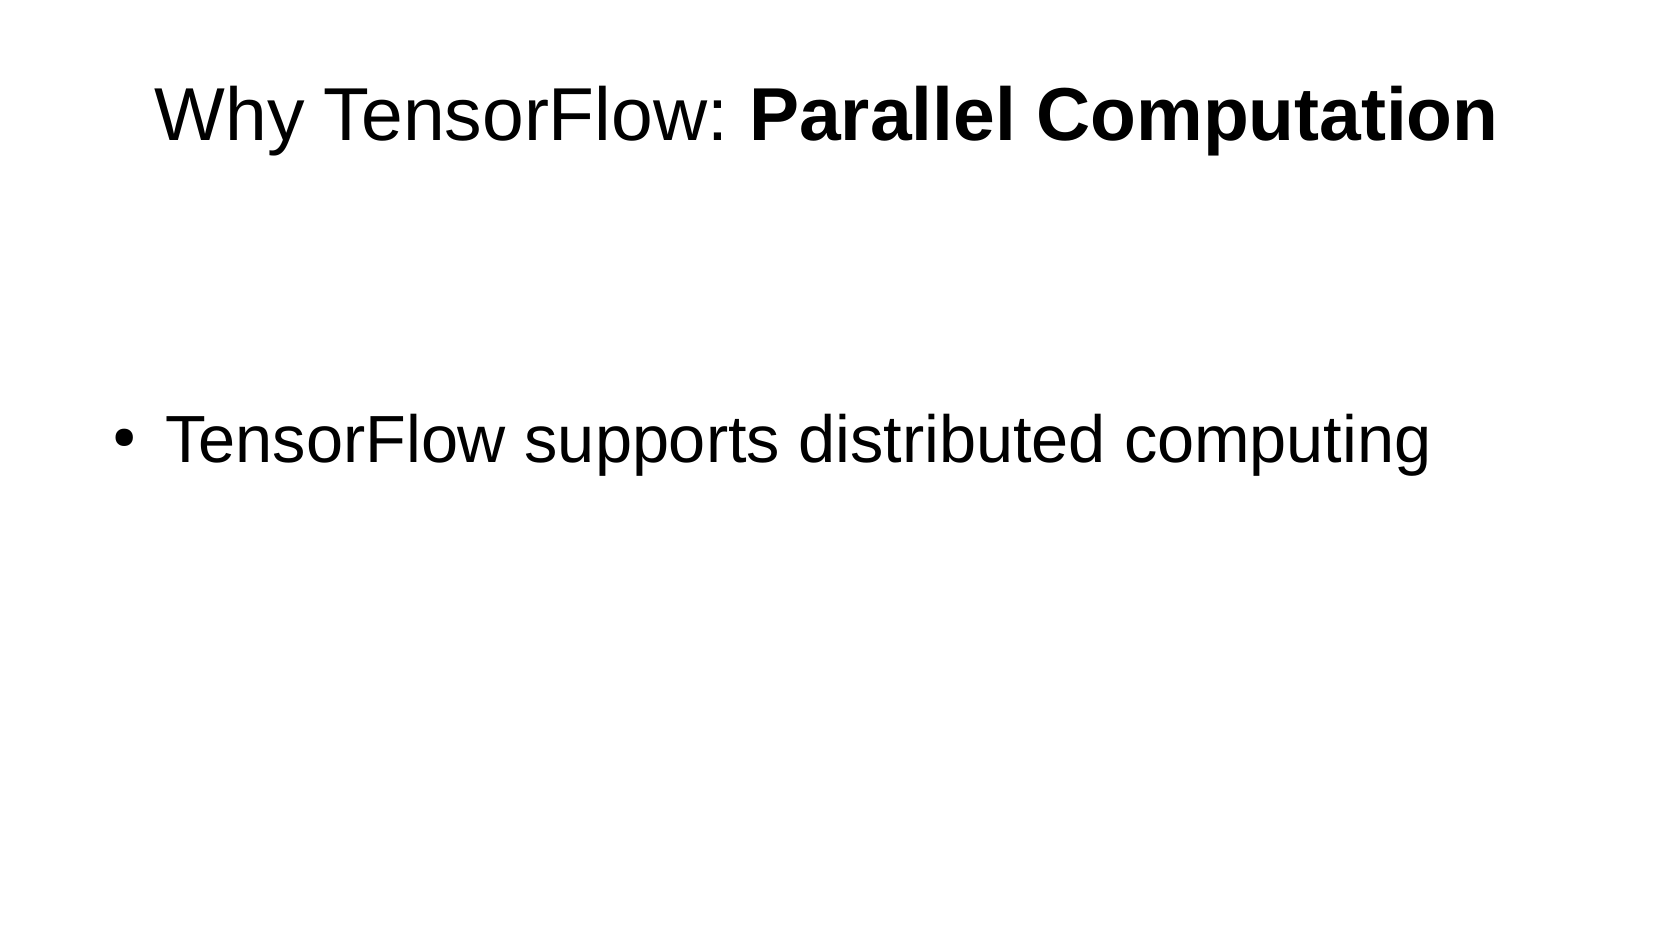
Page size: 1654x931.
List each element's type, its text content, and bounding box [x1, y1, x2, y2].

title Why TensorFlow: Parallel Computation [82, 37, 1571, 193]
list TensorFlow supports distributed computing [94, 401, 1583, 931]
